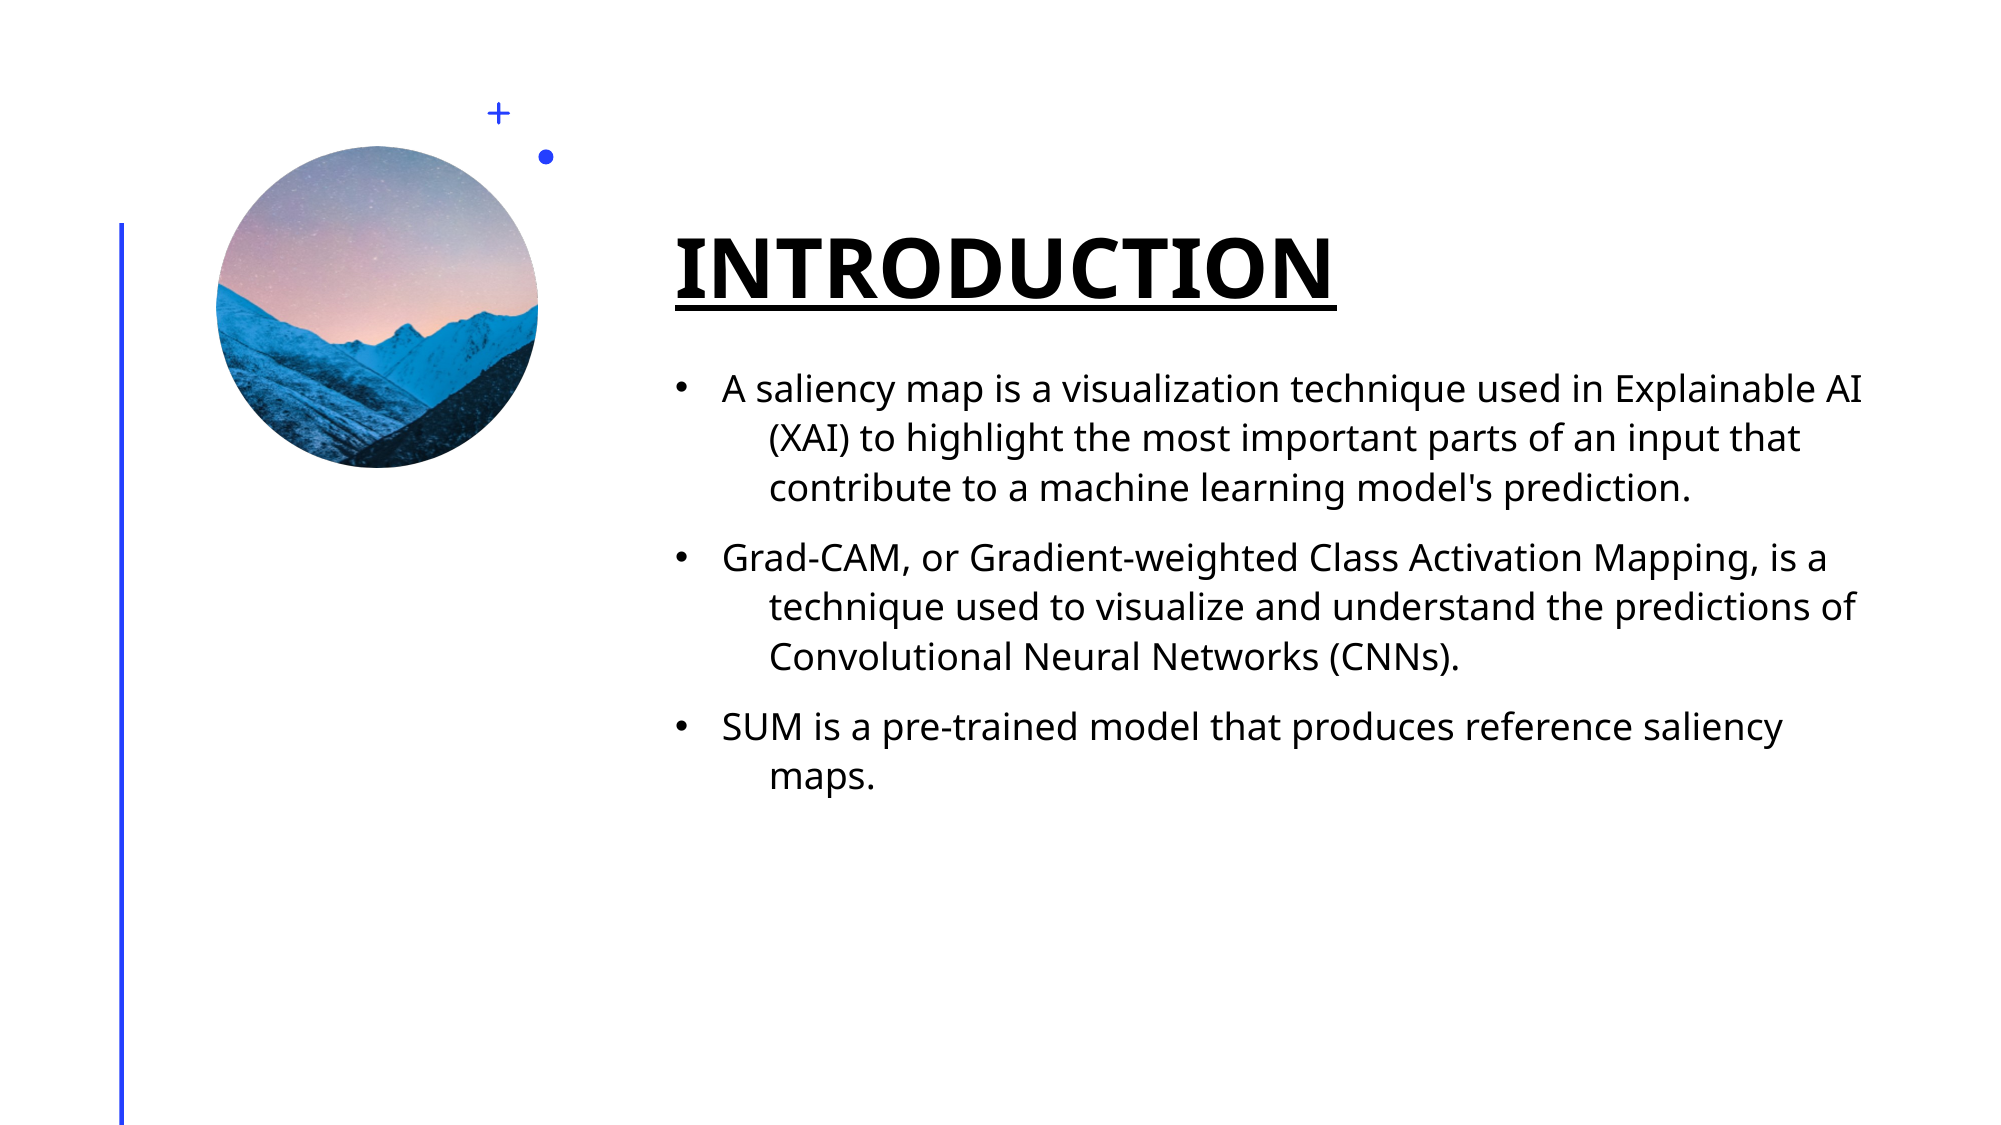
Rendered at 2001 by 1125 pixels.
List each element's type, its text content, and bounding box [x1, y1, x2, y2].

list A saliency map is a visualization technique used in Explainable AI (XAI) to highlight the most important parts of an input that contribute to a machine learning model's prediction. Grad-CAM, or Gradient-weighted Class Activation Mapping, is a technique used to visualize and understand the predictions of Convolutional Neural Networks (CNNs). SUM is a pre-trained model that produces reference saliency maps. [675, 360, 1895, 1021]
title introduction [675, 104, 1906, 315]
picture [386, 377, 394, 383]
picture [216, 146, 538, 468]
